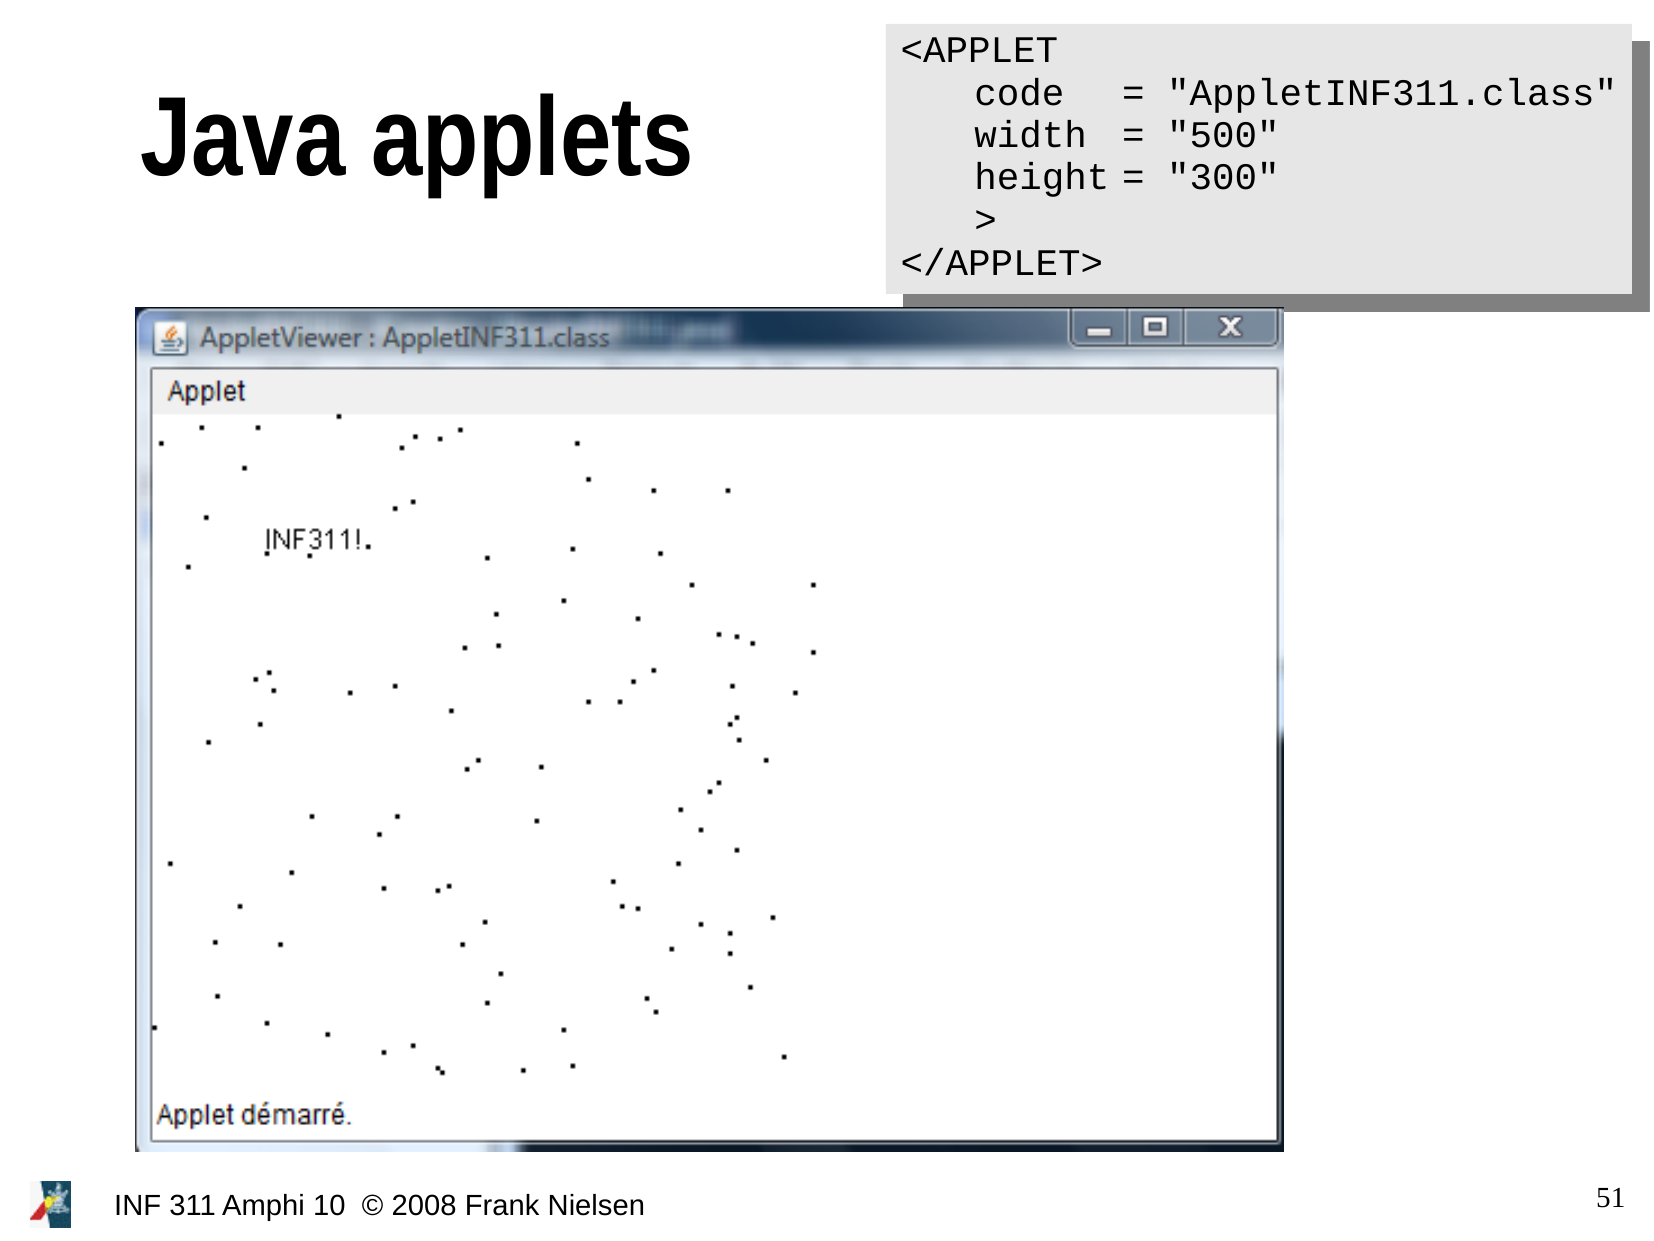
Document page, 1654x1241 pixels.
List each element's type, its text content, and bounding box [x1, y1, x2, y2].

picture [135, 307, 1284, 1152]
text_box Java applets [125, 63, 709, 207]
text_box <APPLET code = "AppletINF311.class" width = "500" height = "300" > </APPLET> [885, 23, 1632, 278]
picture [29, 1181, 71, 1228]
